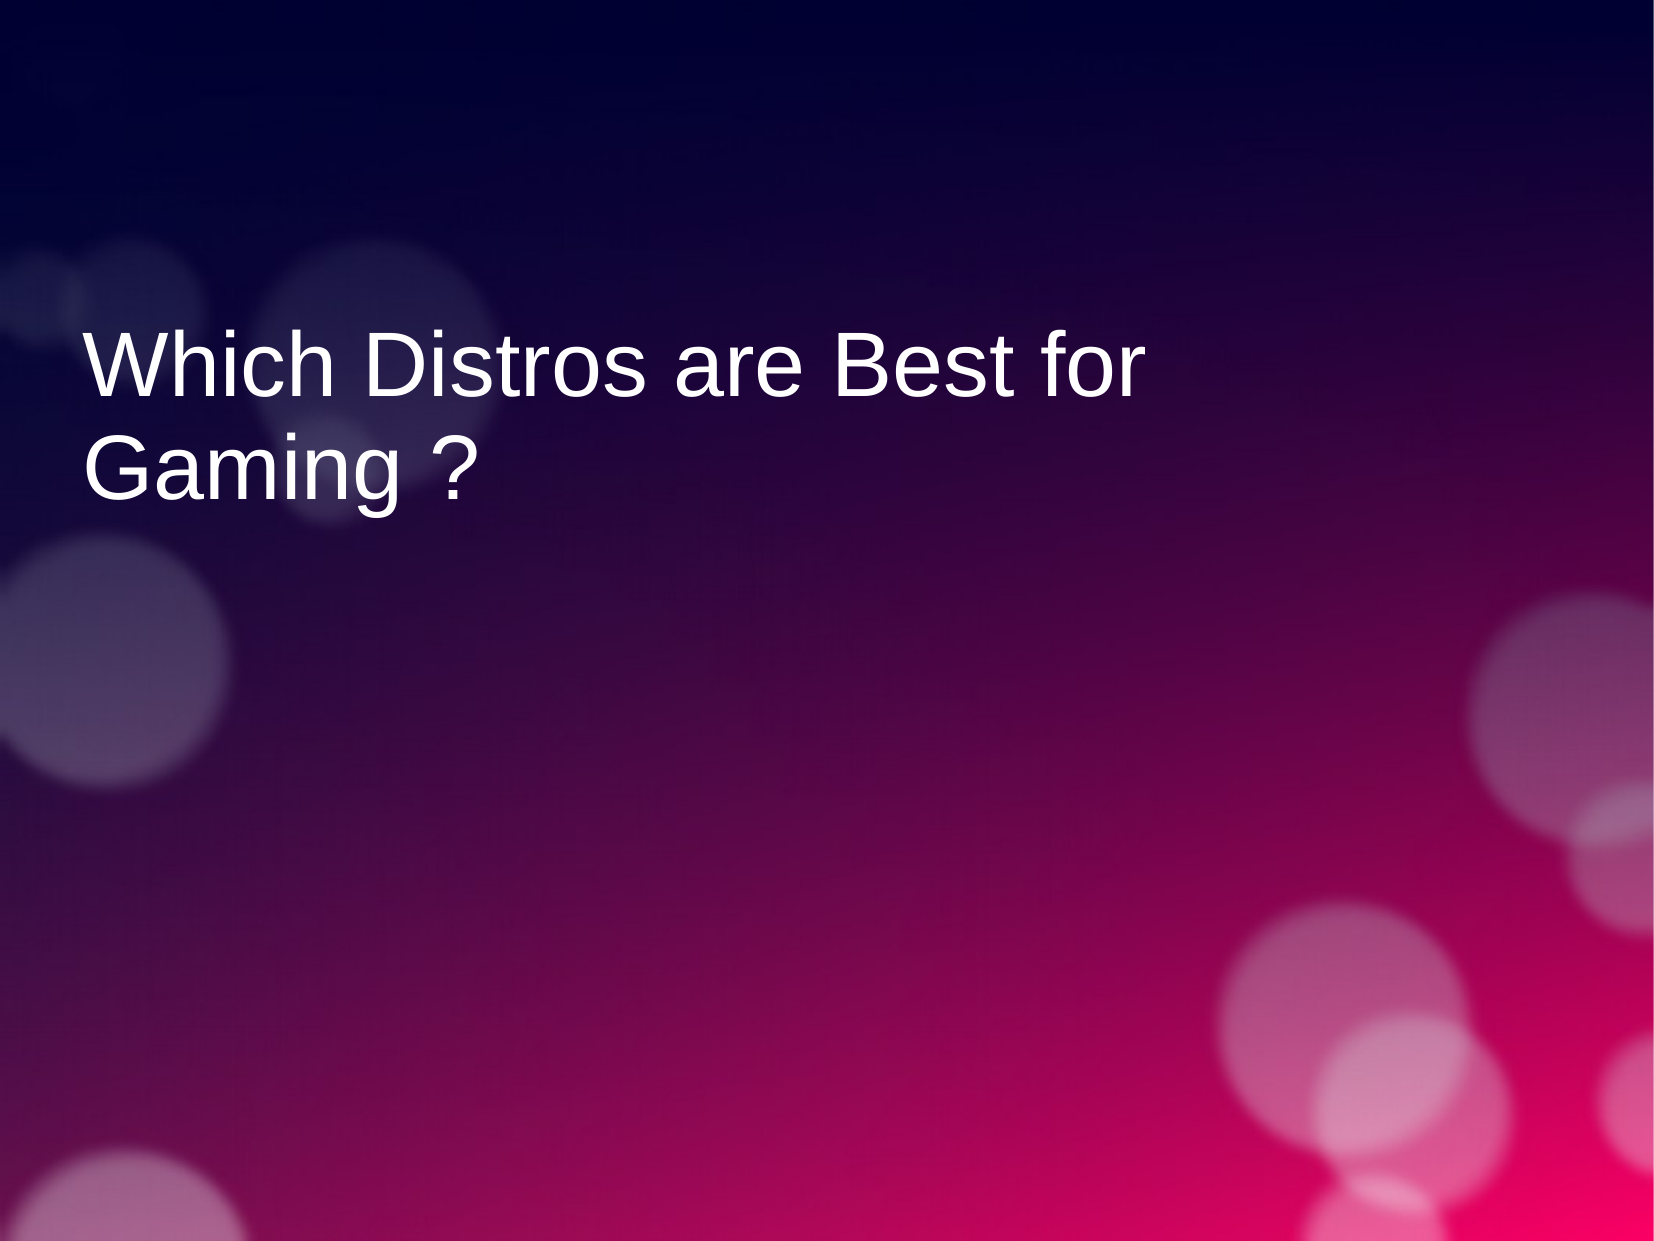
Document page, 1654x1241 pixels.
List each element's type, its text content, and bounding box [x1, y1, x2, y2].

title Which Distros are Best for Gaming ? [82, 312, 1571, 520]
picture [0, 0, 1654, 1241]
